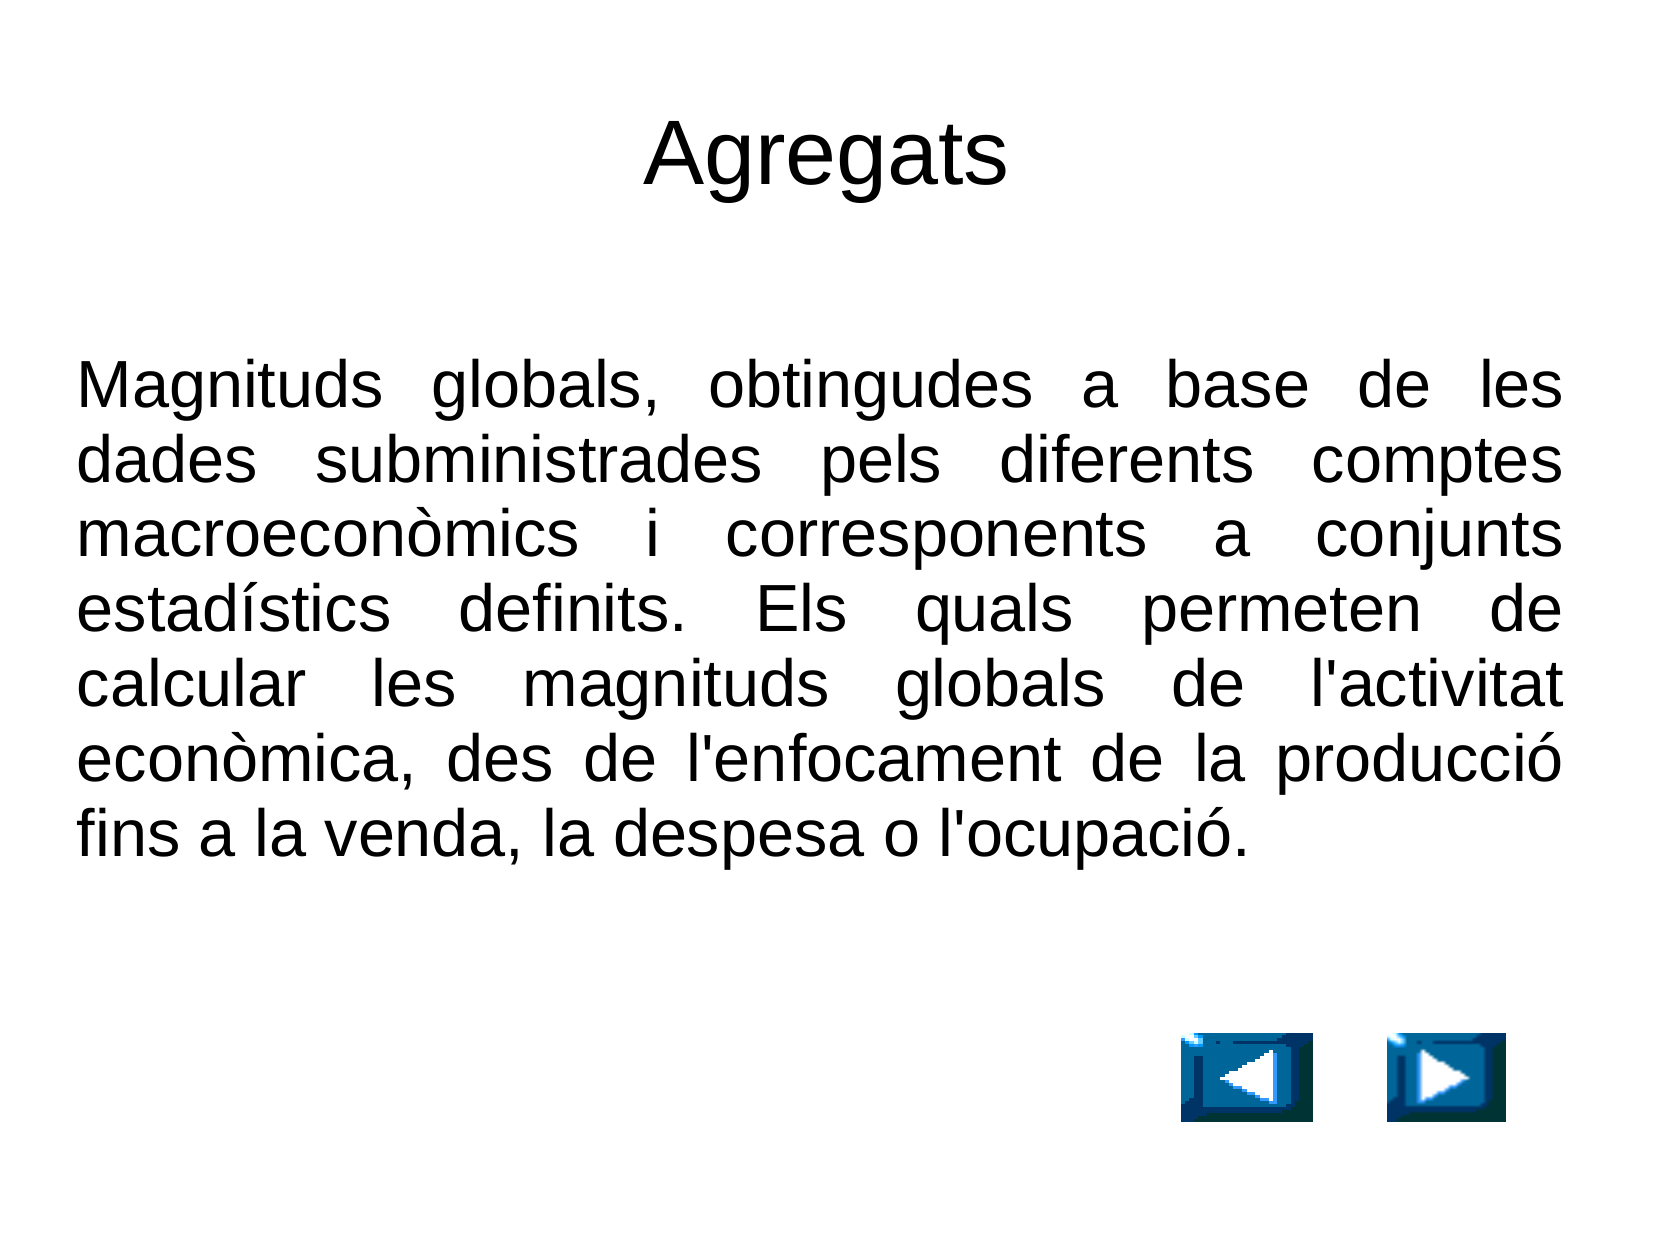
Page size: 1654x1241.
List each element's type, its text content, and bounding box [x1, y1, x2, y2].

subtitle Magnituds globals, obtingudes a base de les dades subministrades pels diferents comptes macroeconòmics i corresponents a conjunts estadístics definits. Els quals permeten de calcular les magnituds globals de l'activitat econòmica, des de l'enfocament de la producció fins a la venda, la despesa o l'ocupació. [76, 206, 1565, 1011]
picture [1387, 1033, 1506, 1123]
picture [1387, 1033, 1406, 1047]
title Agregats [82, 56, 1571, 250]
picture [1221, 1051, 1276, 1103]
picture [1399, 1043, 1506, 1123]
picture [1417, 1050, 1469, 1103]
picture [1181, 1033, 1202, 1046]
picture [1181, 1033, 1313, 1123]
